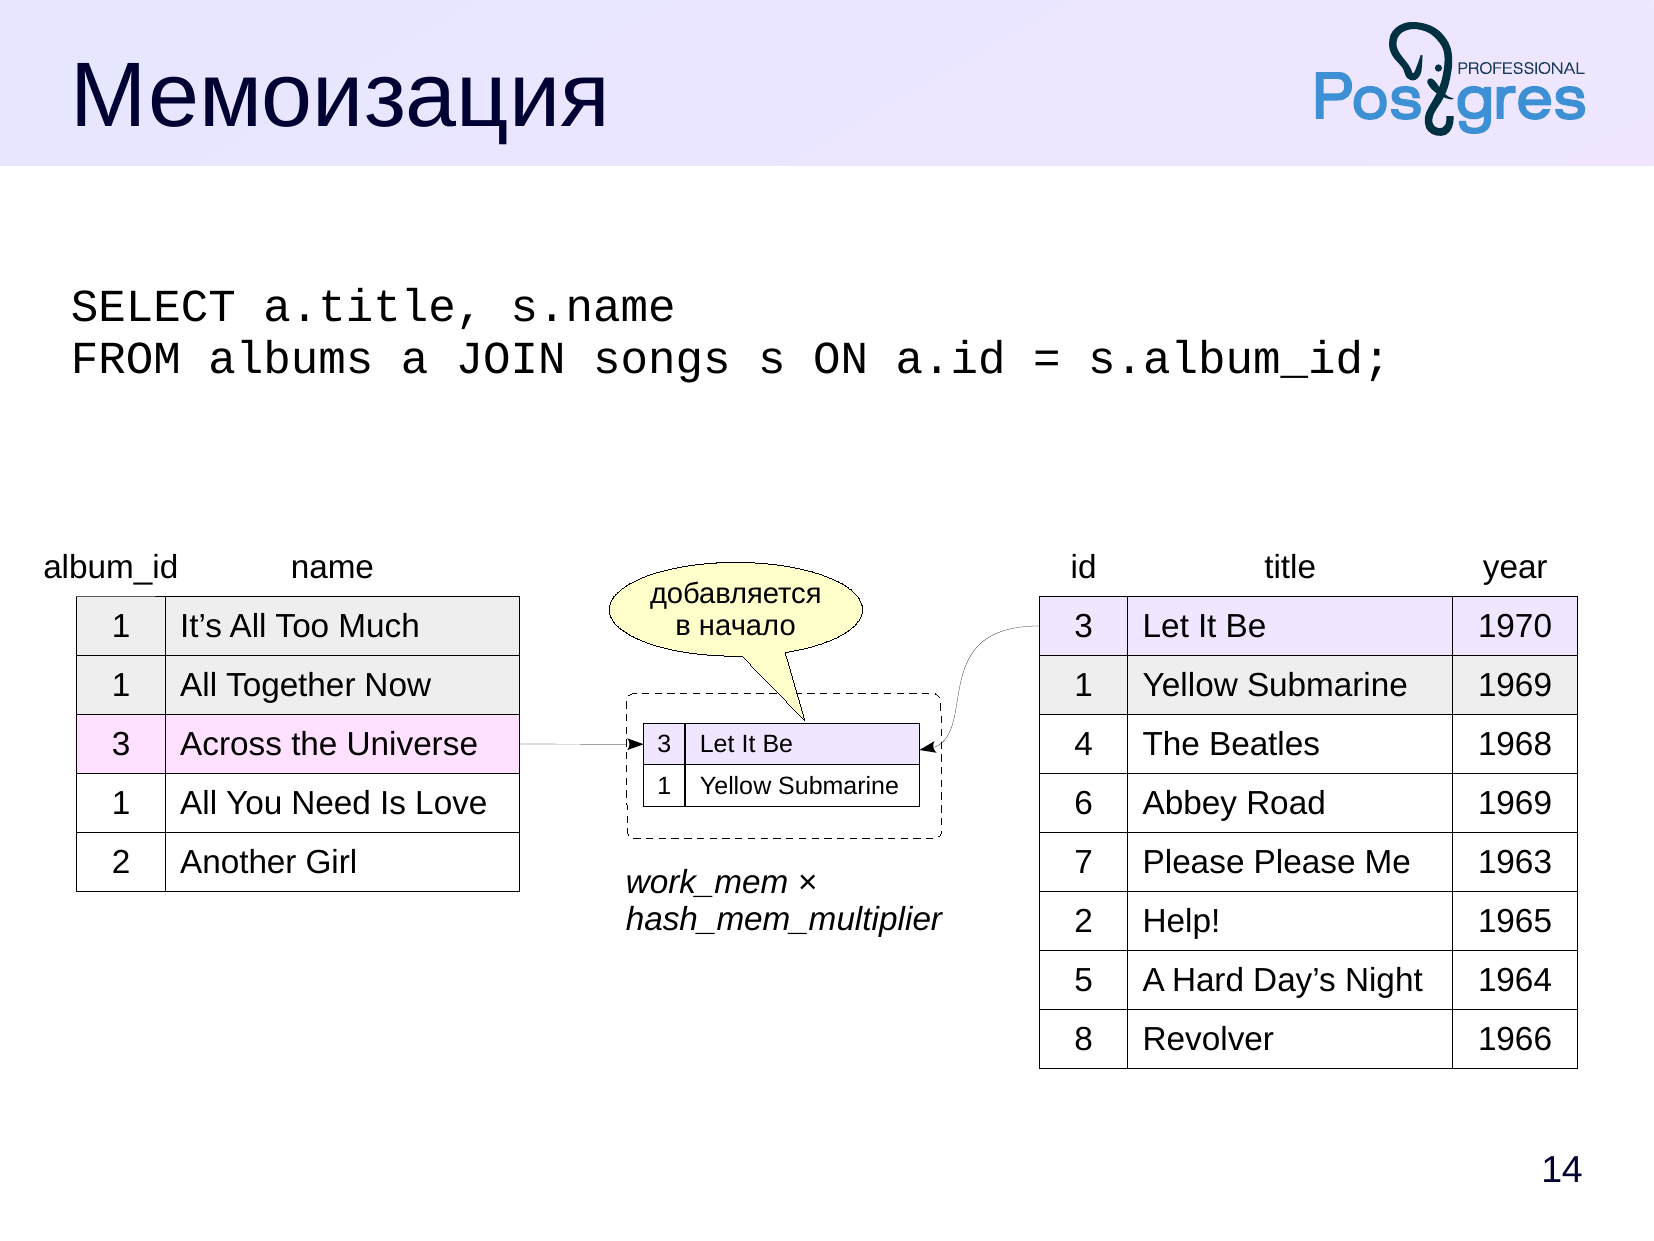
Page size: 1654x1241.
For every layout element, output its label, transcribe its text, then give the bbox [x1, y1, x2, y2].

text_box 3 [643, 723, 685, 764]
text_box 1965 [1452, 892, 1578, 950]
text_box album_id [66, 537, 156, 597]
text_box Yellow Submarine [1127, 656, 1452, 714]
text_box A Hard Day’s Night [1127, 950, 1452, 1010]
text_box 8 [1039, 1010, 1127, 1069]
text_box 1963 [1452, 832, 1578, 892]
text_box Another Girl [165, 833, 520, 892]
text_box name [156, 537, 510, 596]
text_box id [1039, 537, 1128, 596]
text_box All You Need Is Love [165, 773, 520, 833]
text_box title [1128, 537, 1452, 596]
text_box Yellow Submarine [685, 764, 920, 807]
text_box 1 [643, 764, 685, 807]
text_box 1 [1039, 656, 1127, 714]
text_box Abbey Road [1127, 774, 1452, 832]
title Мемоизация [70, 43, 1261, 151]
text_box 2 [1039, 892, 1127, 950]
text_box Help! [1127, 892, 1452, 950]
text_box 1 [76, 773, 165, 833]
text_box Let It Be [1127, 596, 1452, 656]
text_box Please Please Me [1127, 832, 1452, 892]
text_box 4 [1039, 714, 1127, 774]
text_box Across the Universe [165, 714, 520, 773]
text_box 5 [1039, 950, 1127, 1010]
text_box добавляется в начало [609, 562, 863, 721]
text_box Revolver [1127, 1010, 1452, 1069]
text_box 1969 [1452, 656, 1578, 714]
text_box It’s All Too Much [165, 596, 520, 655]
text_box 7 [1039, 832, 1127, 892]
text_box 6 [1039, 774, 1127, 832]
text_box 1968 [1452, 714, 1578, 774]
text_box year [1452, 537, 1578, 596]
text_box [626, 693, 942, 839]
text_box 1 [76, 655, 165, 714]
text_box work_mem × hash_mem_multiplier [610, 856, 992, 946]
text_box 1970 [1452, 596, 1578, 656]
text_box 2 [76, 833, 165, 892]
text_box 1 [76, 596, 165, 655]
text_box 1969 [1452, 774, 1578, 832]
text_box All Together Now [165, 655, 520, 714]
text_box 3 [76, 714, 165, 773]
text_box 1964 [1452, 950, 1578, 1010]
text_box Let It Be [685, 723, 920, 764]
text_box 1966 [1452, 1010, 1578, 1069]
text_box 3 [1039, 596, 1127, 656]
text_box The Beatles [1127, 714, 1452, 774]
list SELECT a.title, s.name FROM albums a JOIN songs s ON a.id = s.album_id; [70, 283, 1583, 1141]
